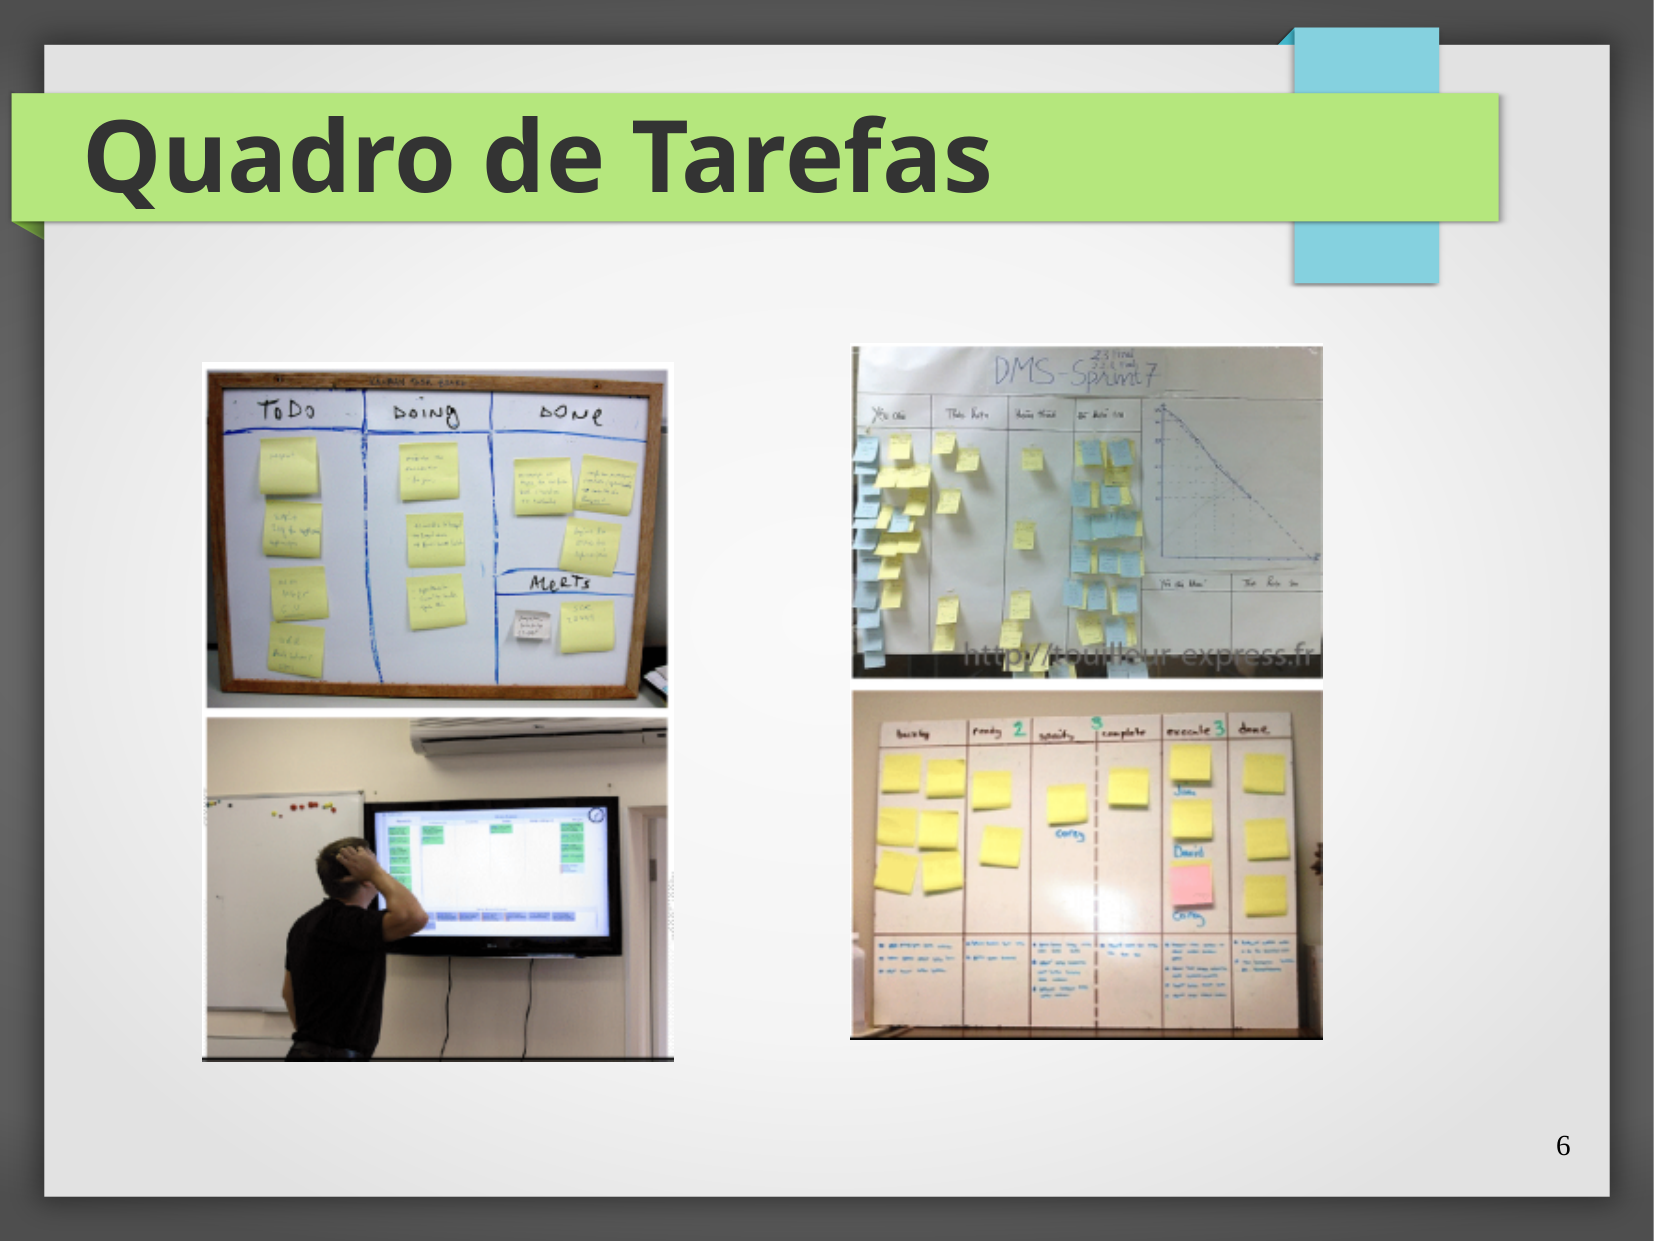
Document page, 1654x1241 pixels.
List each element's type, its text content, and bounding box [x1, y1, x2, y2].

picture [0, 0, 1654, 1241]
title Quadro de Tarefas [82, 94, 1264, 213]
